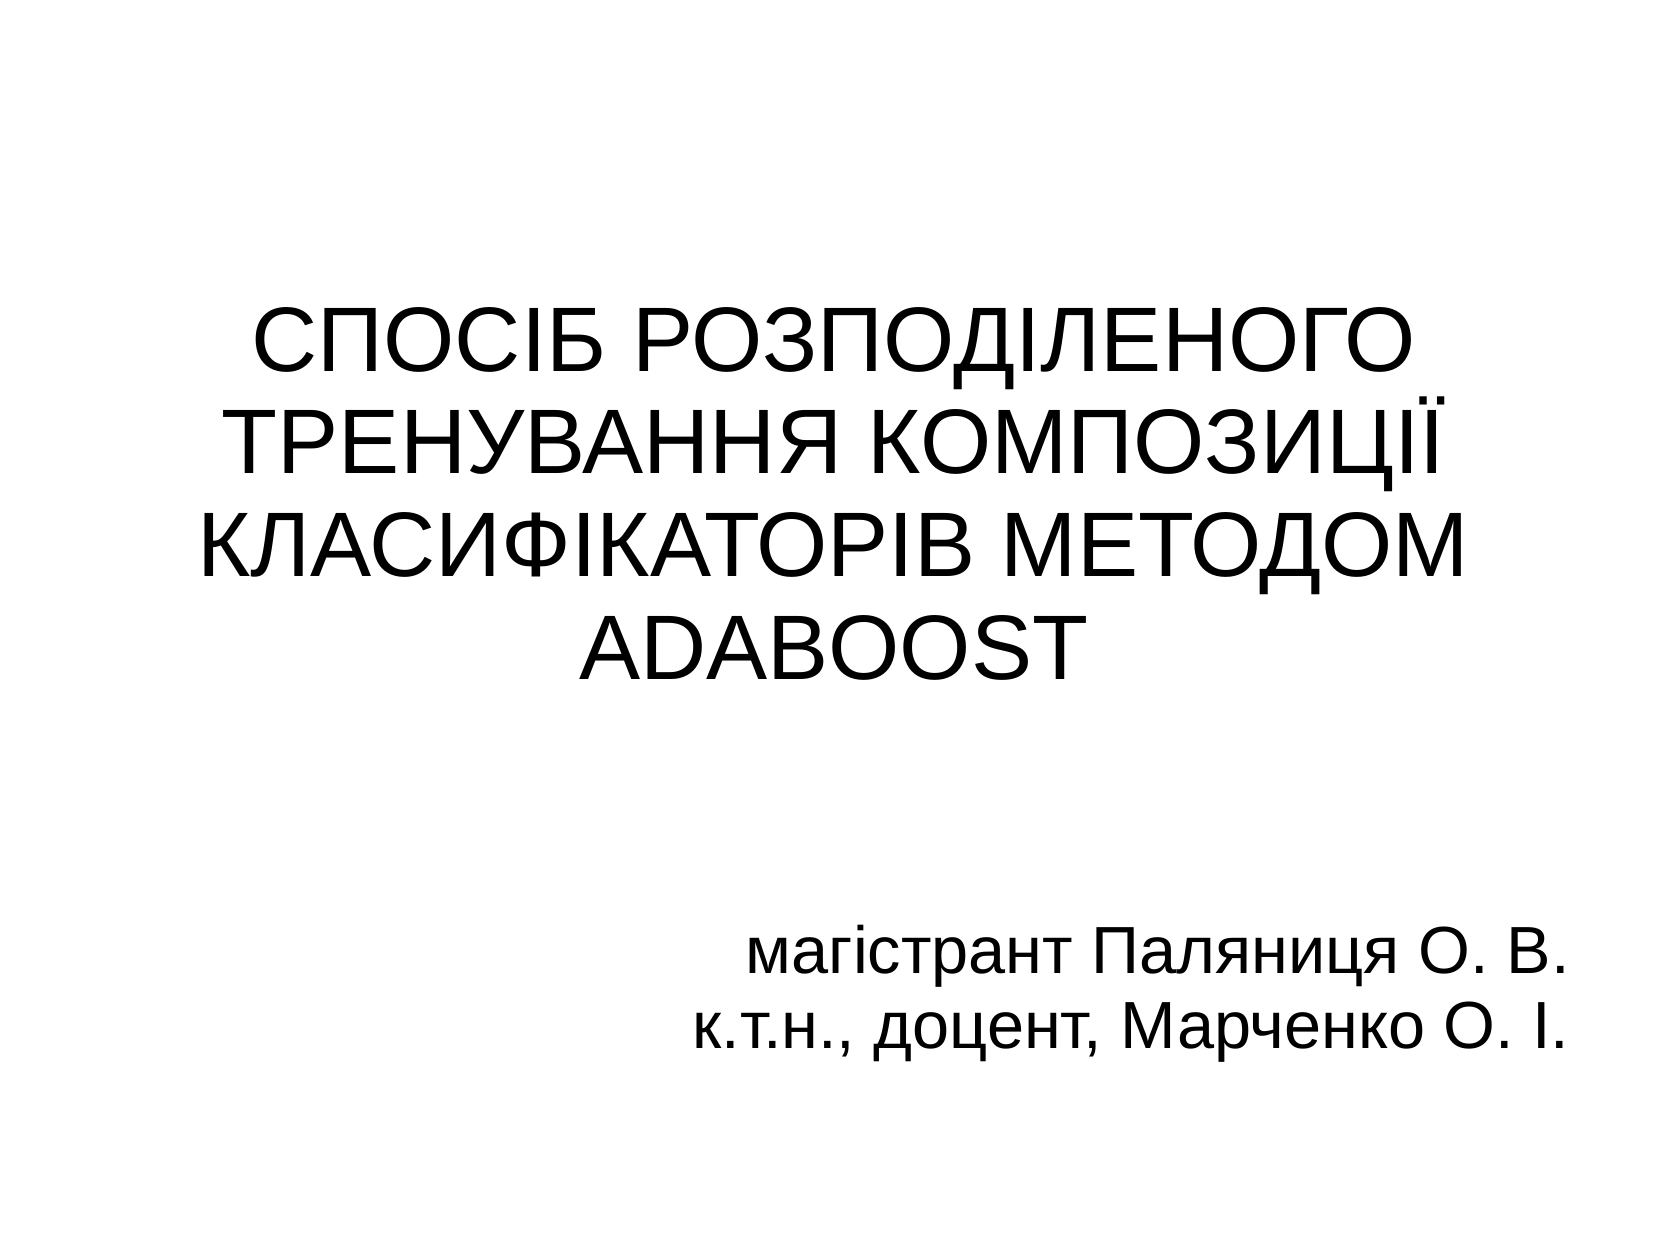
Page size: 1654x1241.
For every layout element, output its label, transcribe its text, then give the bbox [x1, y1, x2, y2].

subtitle магістрант Паляниця О. В. к.т.н., доцент, Марченко О. І. [82, 880, 1571, 1096]
title СПОСІБ РОЗПОДІЛЕНОГО ТРЕНУВАННЯ КОМПОЗИЦІЇ КЛАСИФІКАТОРІВ МЕТОДОМ ADABOOST [90, 288, 1579, 700]
